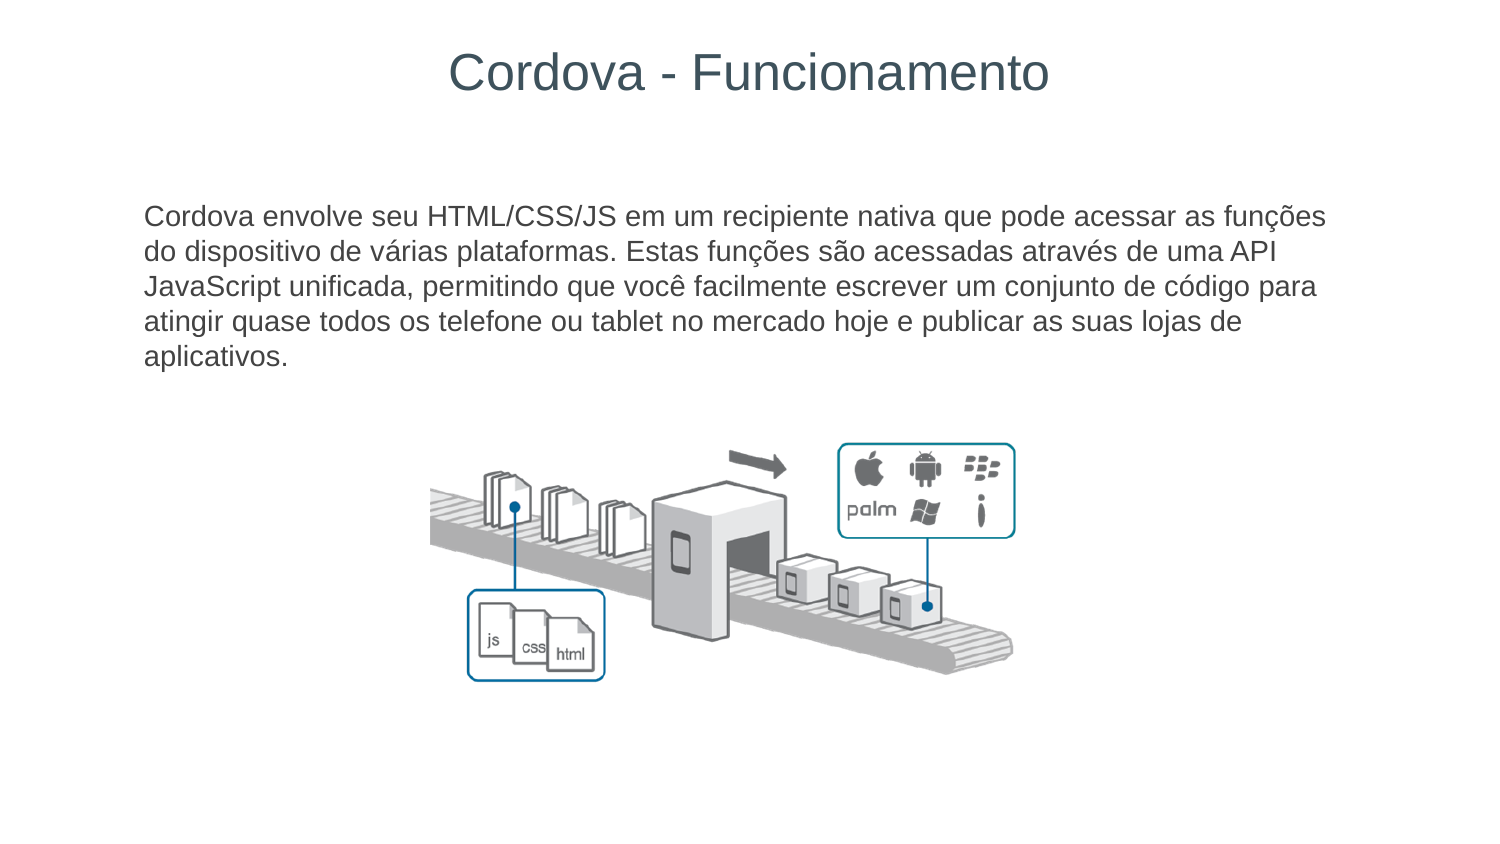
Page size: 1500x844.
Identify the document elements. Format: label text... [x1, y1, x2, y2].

picture [430, 428, 1044, 697]
text_box Cordova envolve seu HTML/CSS/JS em um recipiente nativa que pode acessar as funções do dispositivo de várias plataformas. Estas funções são acessadas através de uma API JavaScript unificada, permitindo que você facilmente escrever um conjunto de código para atingir quase todos os telefone ou tablet no mercado hoje e publicar as suas lojas de aplicativos. [129, 182, 1371, 399]
text_box Cordova - Funcionamento [257, 23, 1243, 144]
